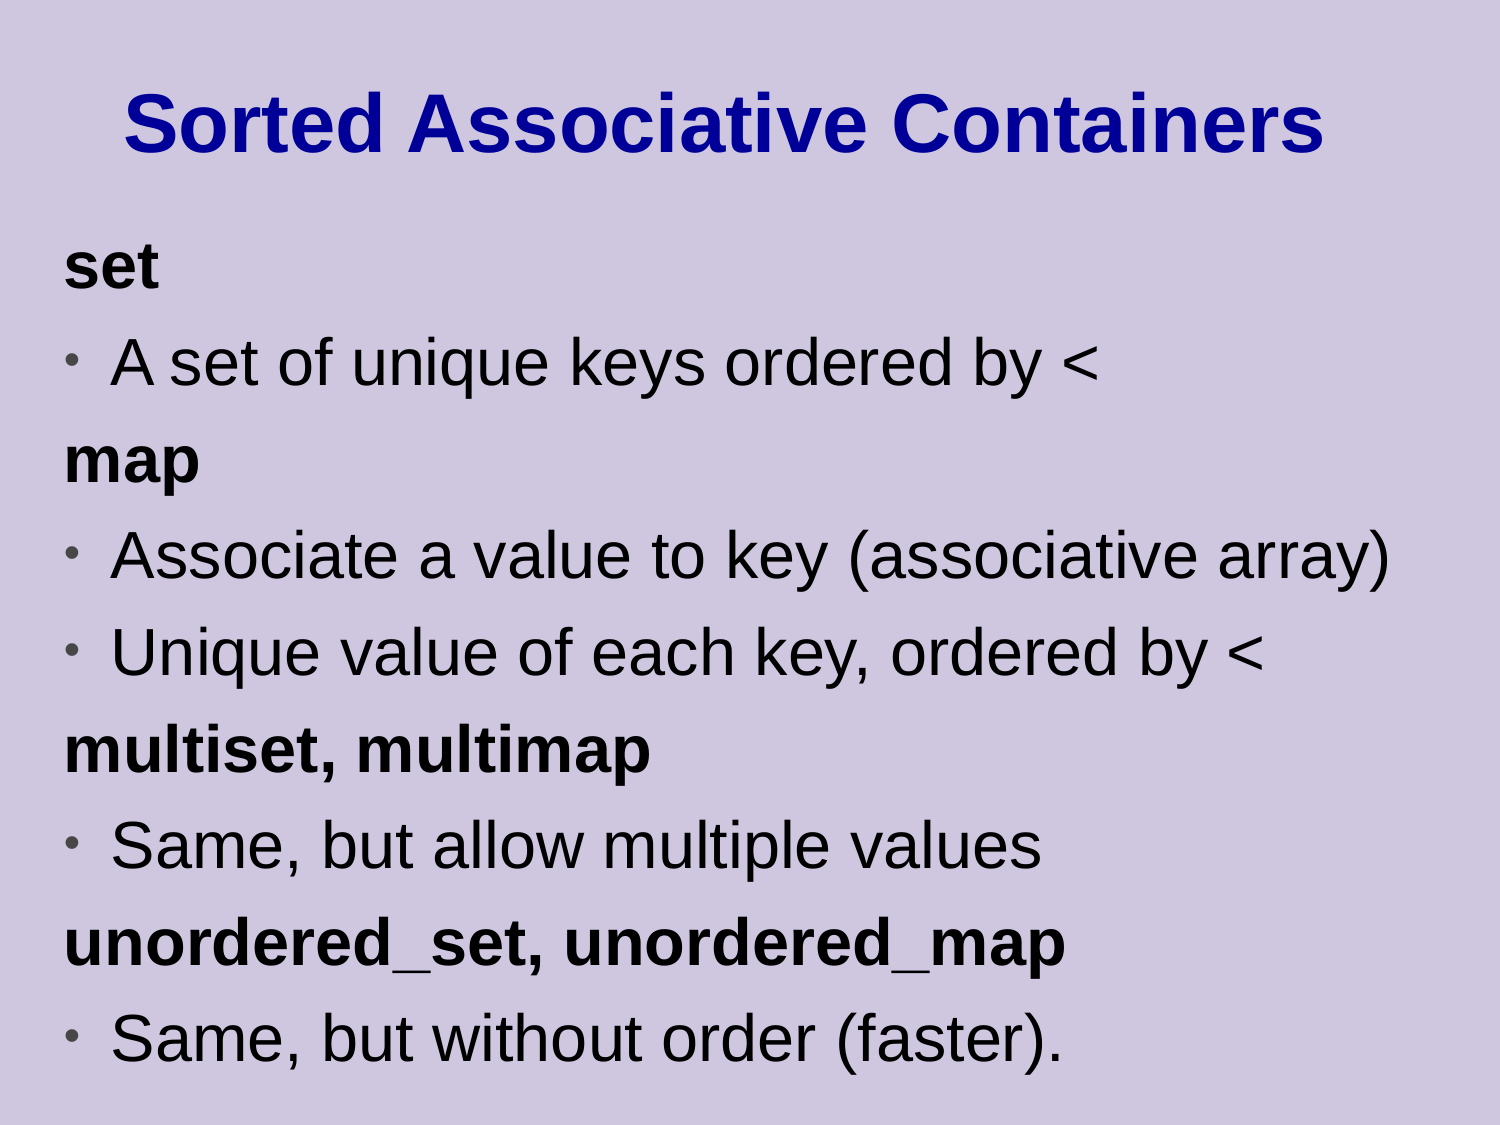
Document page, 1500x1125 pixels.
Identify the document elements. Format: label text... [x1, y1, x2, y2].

title Sorted Associative Containers [108, 17, 1468, 220]
list set A set of unique keys ordered by < map Associate a value to key (associative array) Unique value of each key, ordered by < multiset, multimap Same, but allow multiple values unordered_set, unordered_map Same, but without order (faster). [49, 215, 1420, 1083]
